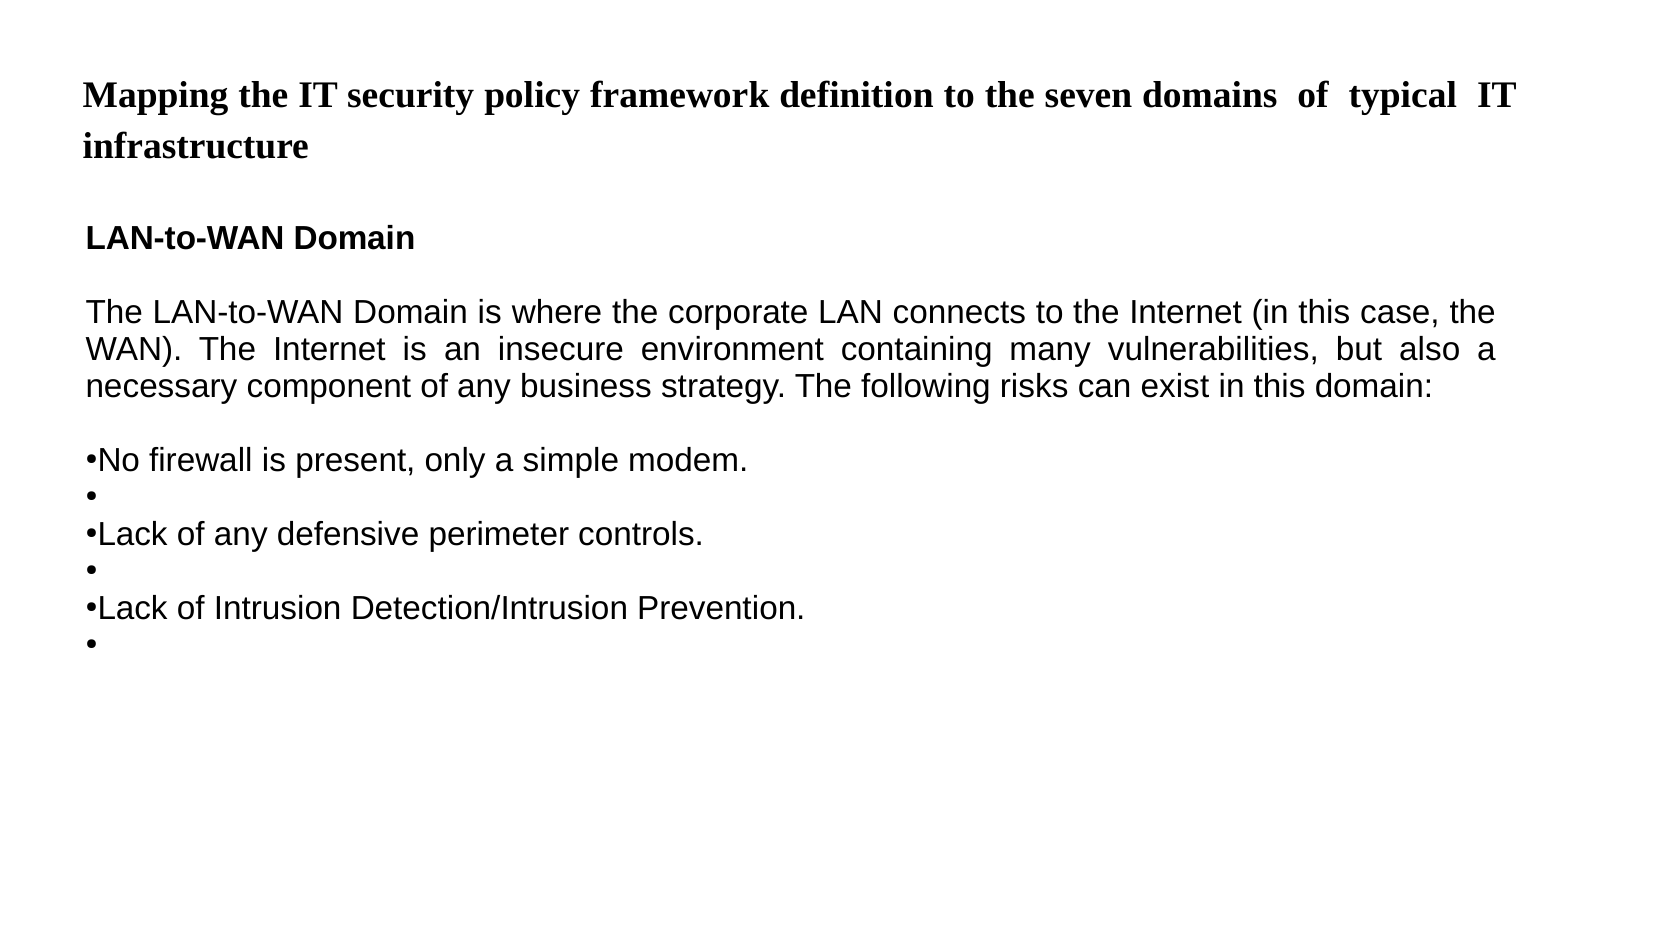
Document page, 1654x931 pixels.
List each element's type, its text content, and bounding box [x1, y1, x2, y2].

text_box LAN-to-WAN Domain The LAN-to-WAN Domain is where the corporate LAN connects to the Internet (in this case, the WAN). The Internet is an insecure environment containing many vulnerabilities, but also a necessary component of any business strategy. The following risks can exist in this domain: No firewall is present, only a simple modem. Lack of any defensive perimeter controls. Lack of Intrusion Detection/Intrusion Prevention. [70, 211, 1560, 730]
title Mapping the IT security policy framework definition to the seven domains of typical IT infrastructure [82, 62, 1607, 159]
